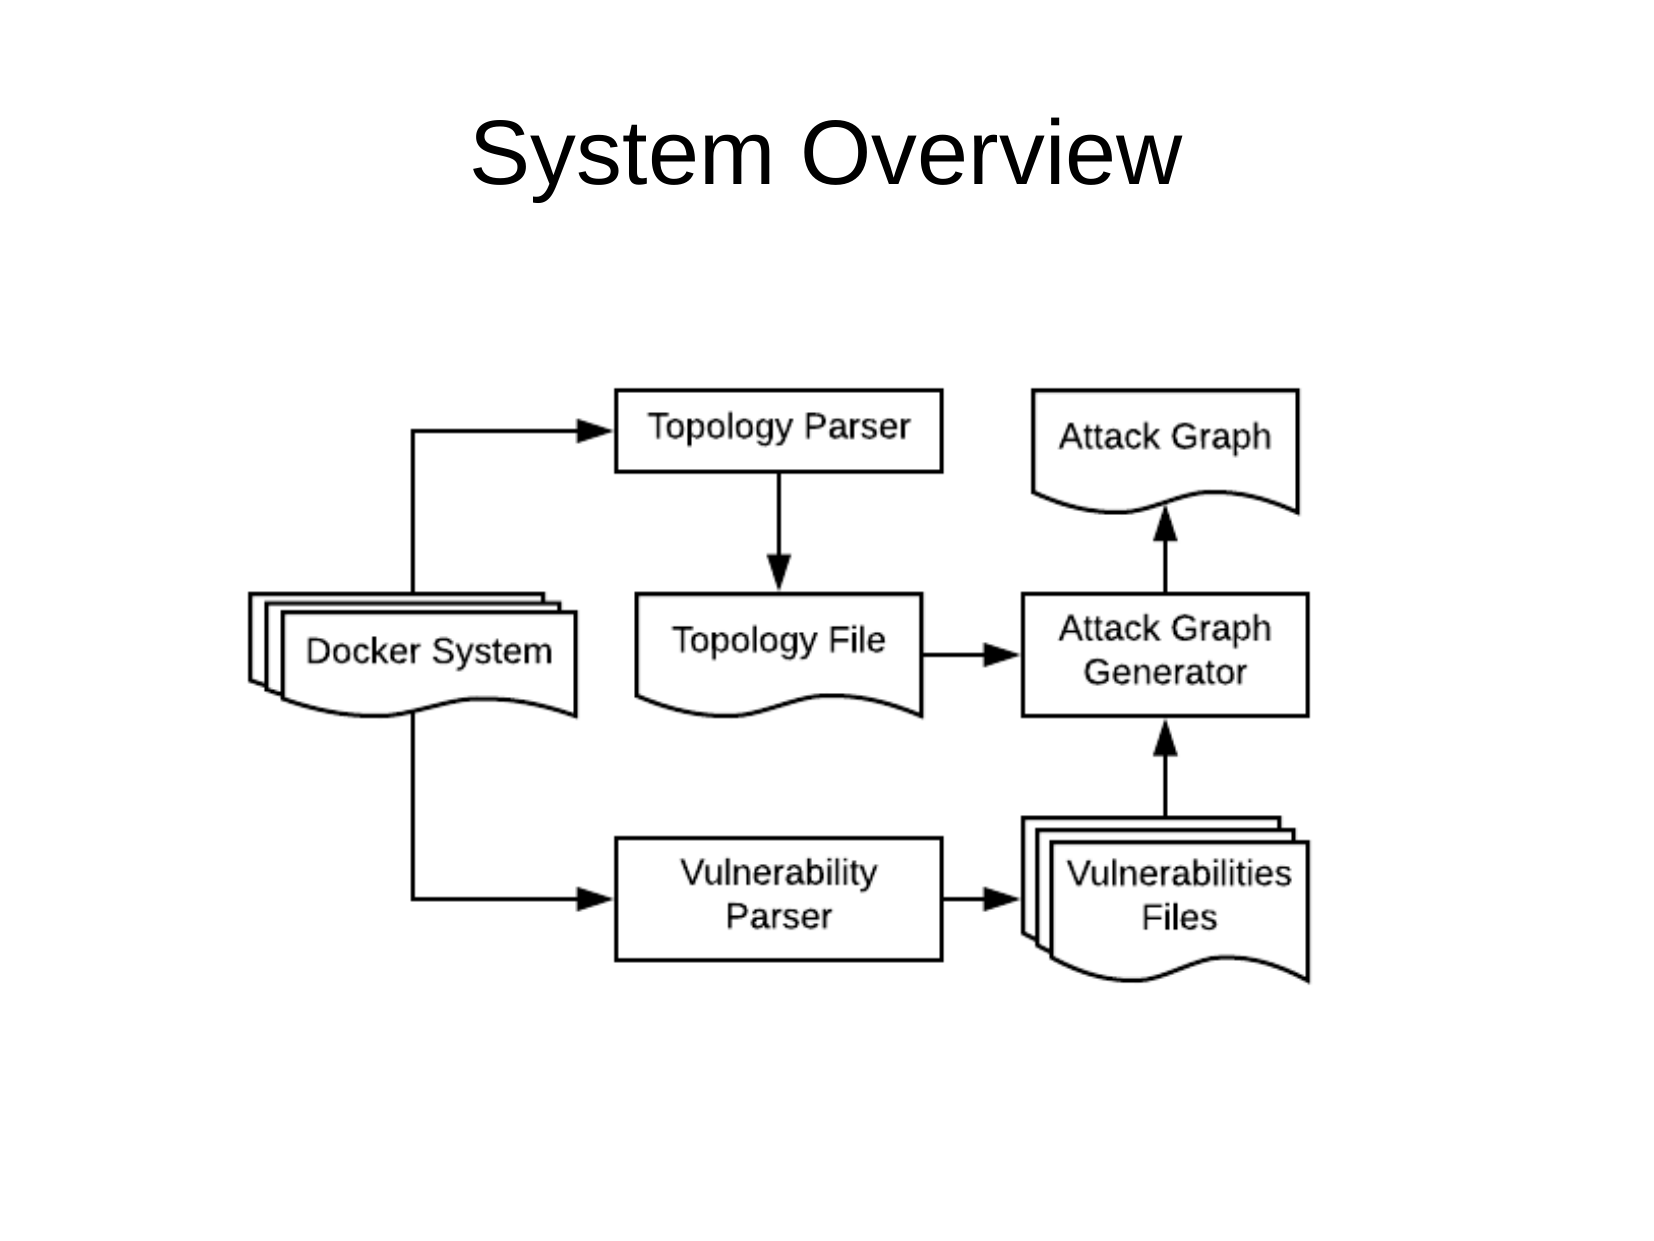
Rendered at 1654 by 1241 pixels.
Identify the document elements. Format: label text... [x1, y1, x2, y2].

picture [210, 344, 1355, 1034]
title System Overview [82, 49, 1571, 257]
